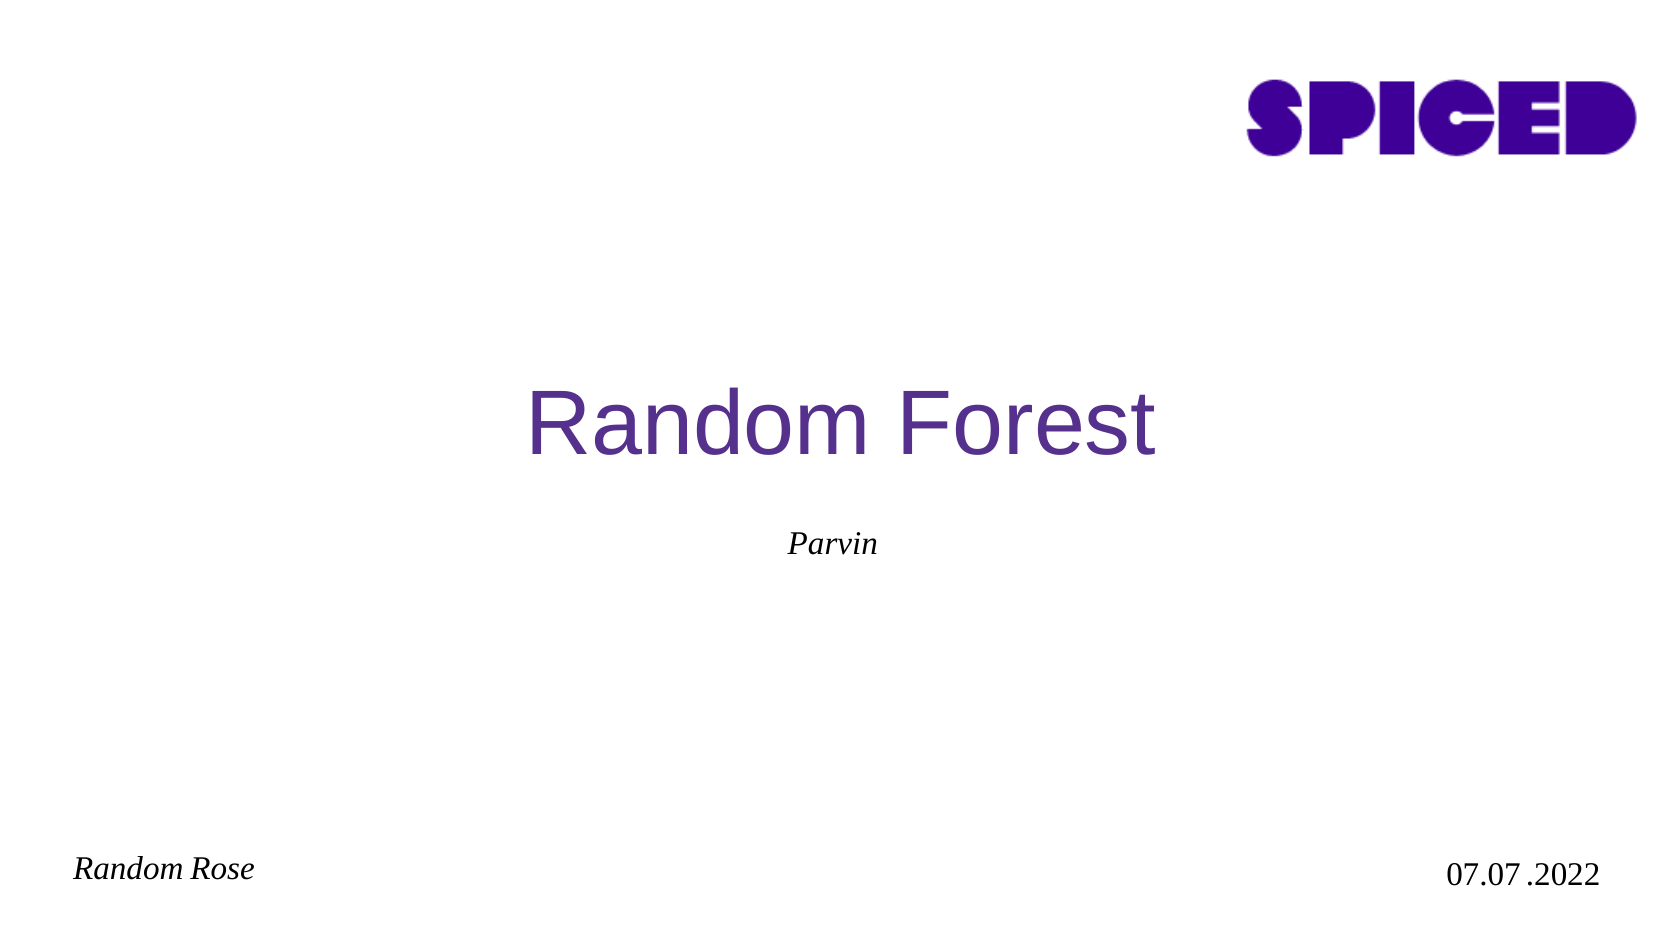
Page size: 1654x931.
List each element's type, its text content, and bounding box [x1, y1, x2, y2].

chart [1439, 855, 1607, 893]
chart [65, 849, 262, 887]
picture [1219, 61, 1654, 169]
chart [779, 524, 885, 562]
title Random Forest [525, 345, 1201, 501]
